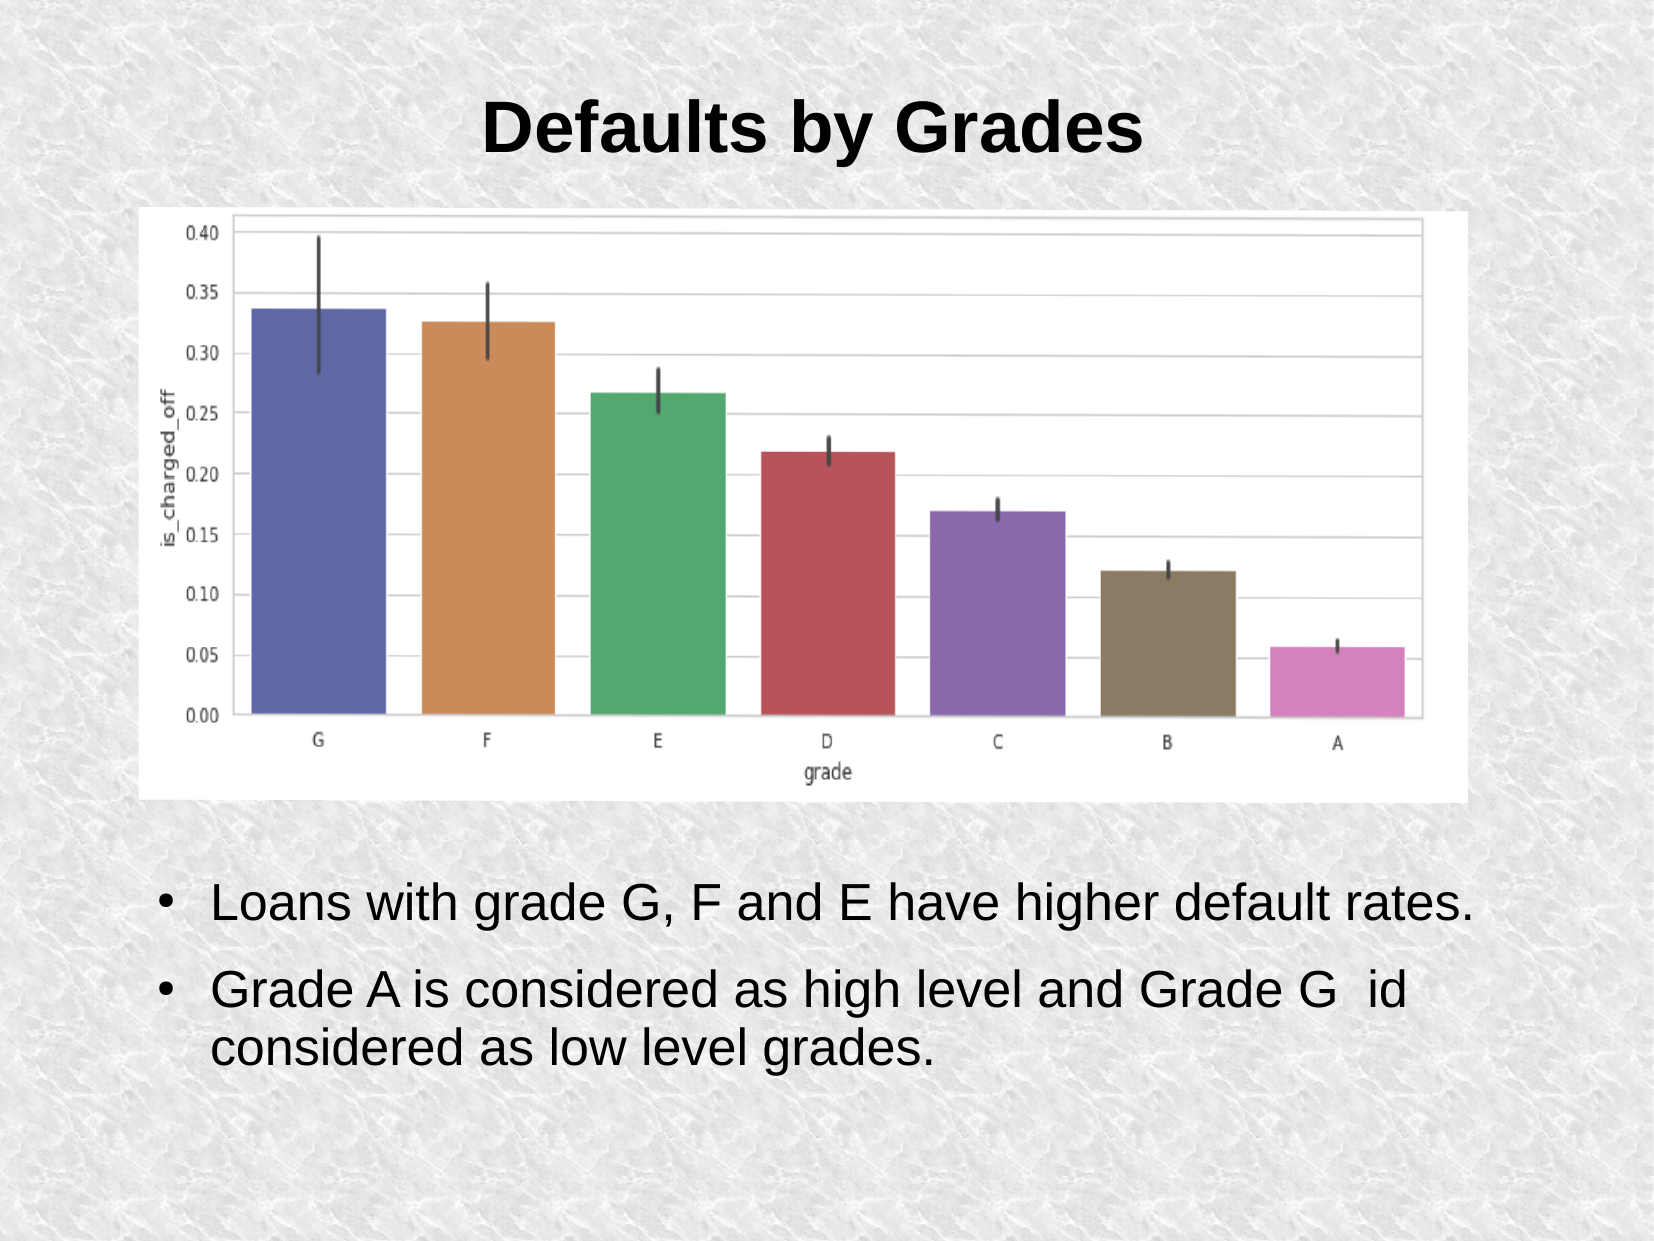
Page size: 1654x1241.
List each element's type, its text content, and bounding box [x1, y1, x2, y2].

picture [0, 0, 1654, 1241]
list Loans with grade G, F and E have higher default rates. Grade A is considered as high level and Grade G id considered as low level grades. [139, 873, 1480, 1156]
title Defaults by Grades [82, 49, 1571, 193]
